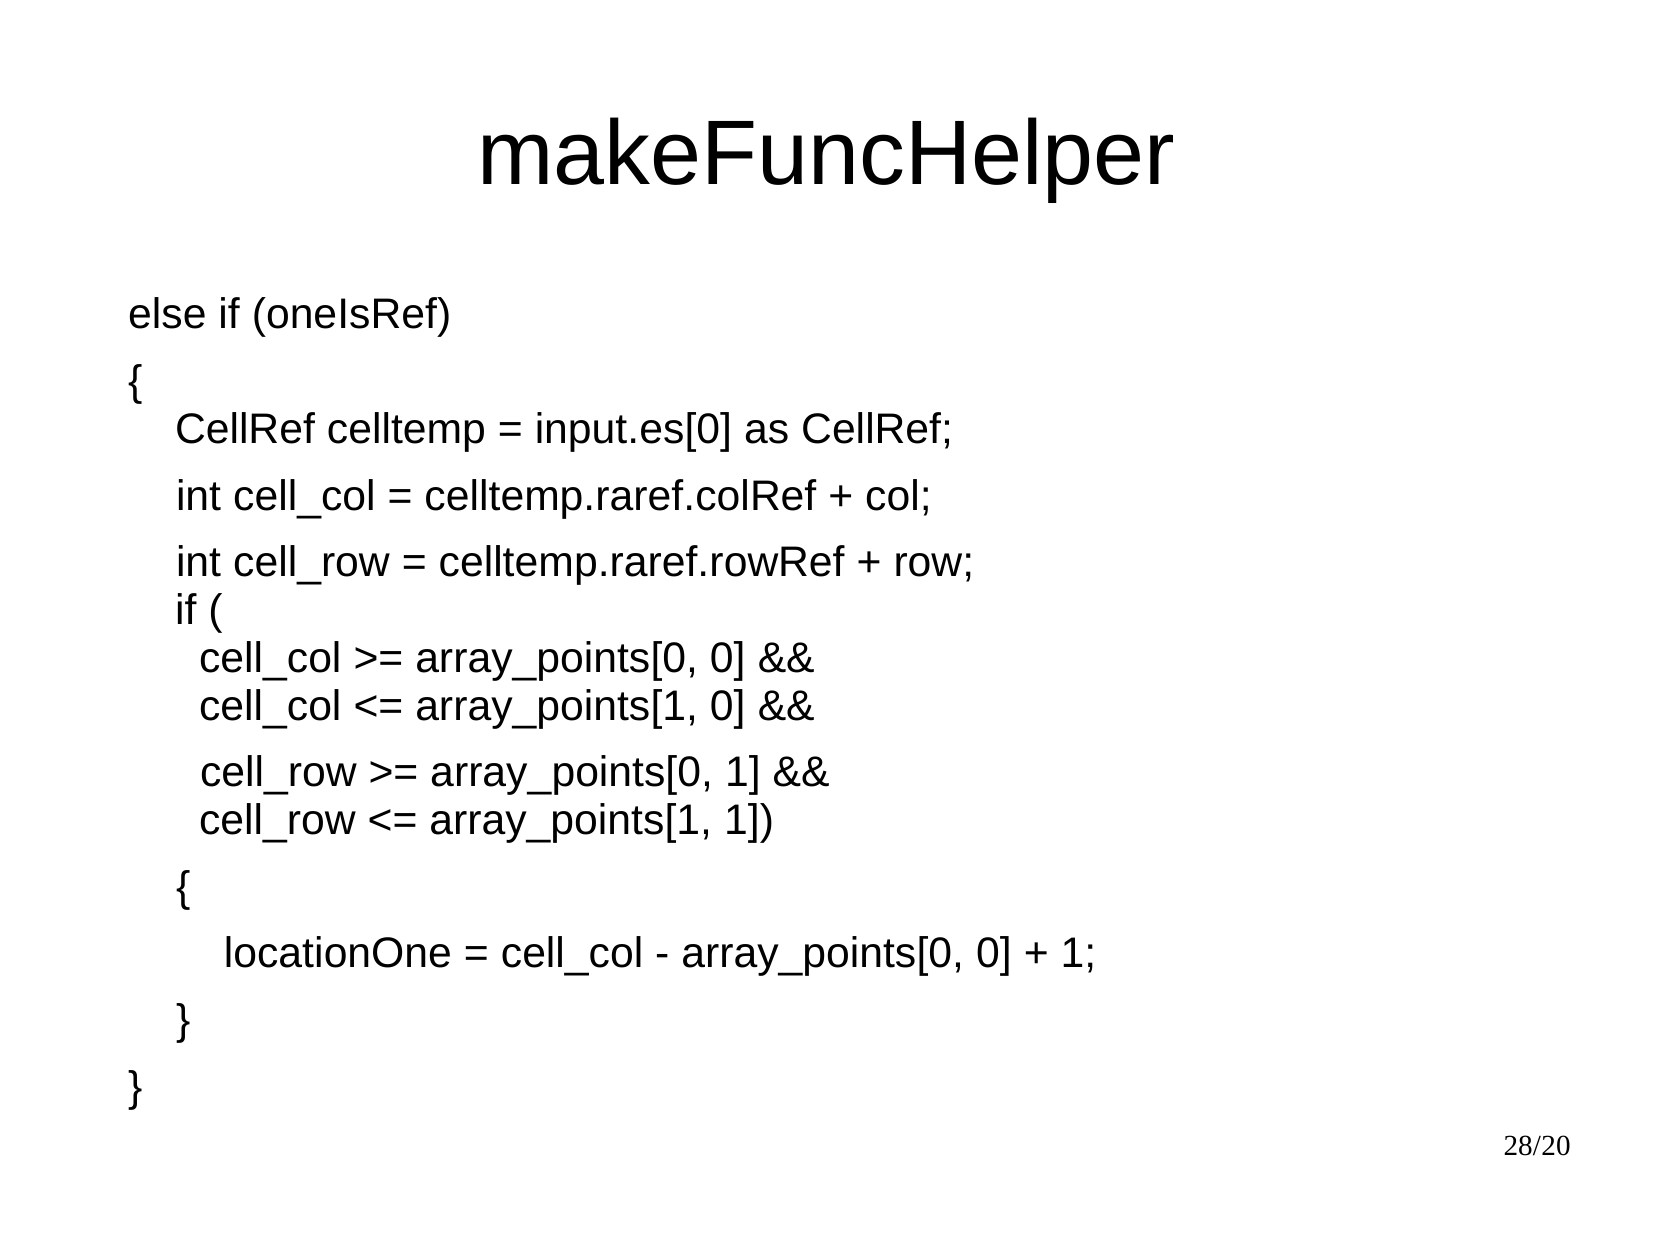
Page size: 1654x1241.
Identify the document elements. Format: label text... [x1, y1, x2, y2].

title makeFuncHelper [82, 49, 1571, 257]
list else if (oneIsRef) { CellRef celltemp = input.es[0] as CellRef; int cell_col = celltemp.raref.colRef + col; int cell_row = celltemp.raref.rowRef + row; if ( cell_col >= array_points[0, 0] && cell_col <= array_points[1, 0] && cell_row >= array_points[0, 1] && cell_row <= array_points[1, 1]) { locationOne = cell_col - array_points[0, 0] + 1; } } [82, 290, 1571, 1123]
